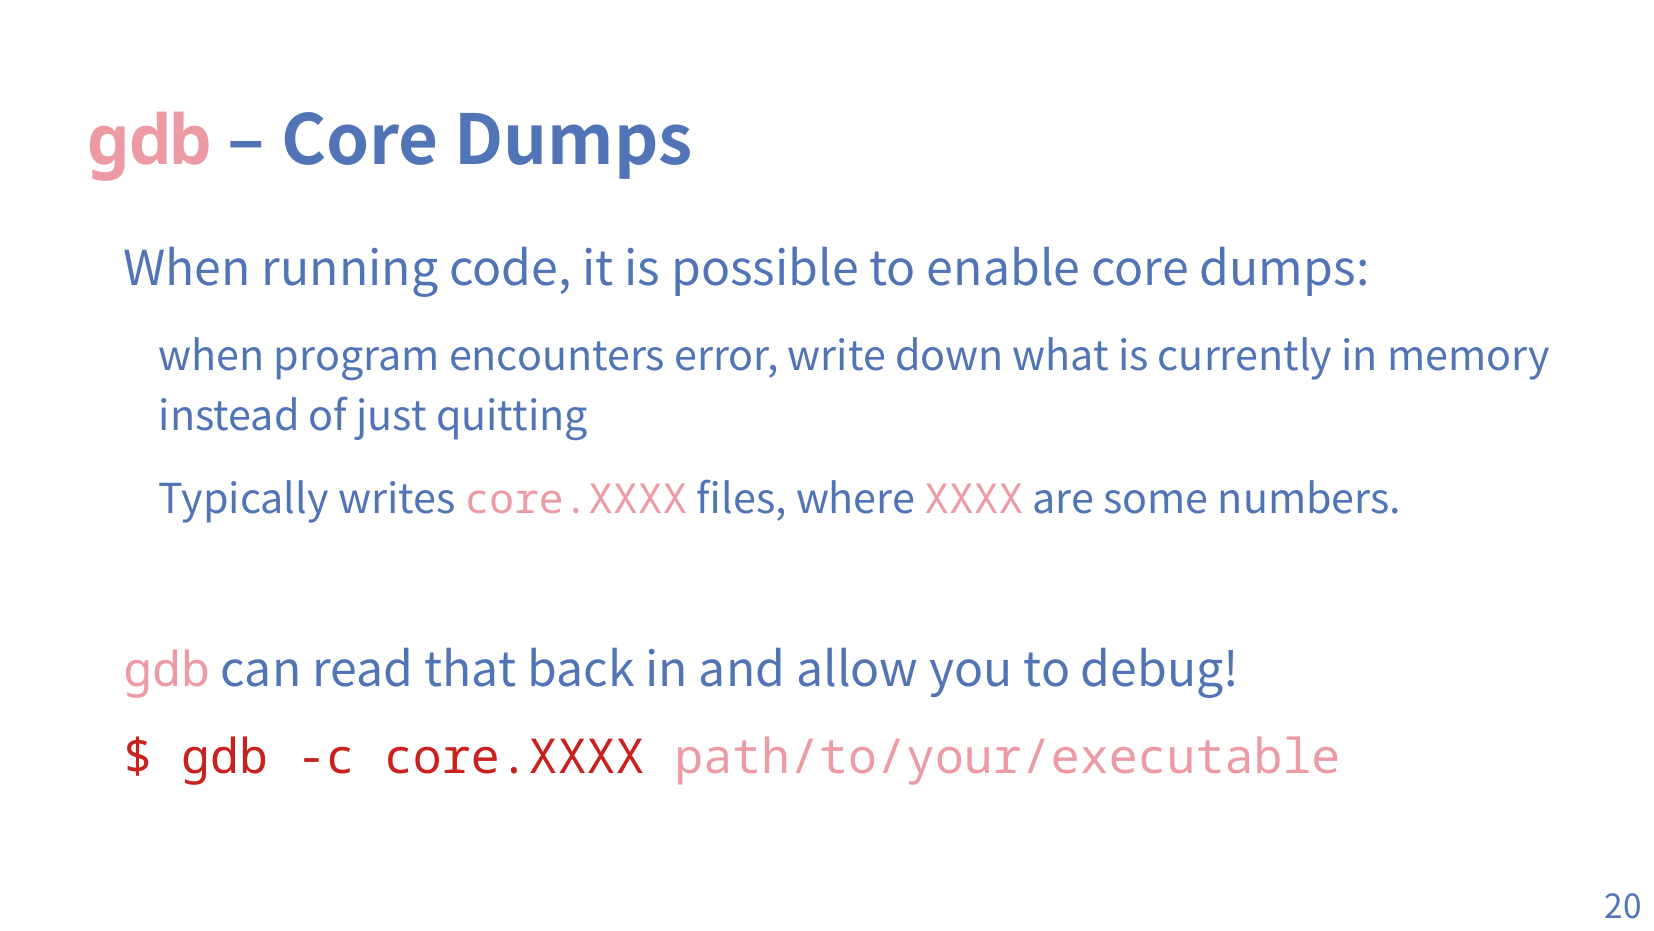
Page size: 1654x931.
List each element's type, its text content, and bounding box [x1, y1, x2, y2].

list When running code, it is possible to enable core dumps: when program encounters error, write down what is currently in memory instead of just quitting Typically writes core.XXXX files, where XXXX are some numbers. gdb can read that back in and allow you to debug! $ gdb -c core.XXXX path/to/your/executable [87, 229, 1553, 840]
title gdb – Core Dumps [87, 93, 1563, 176]
